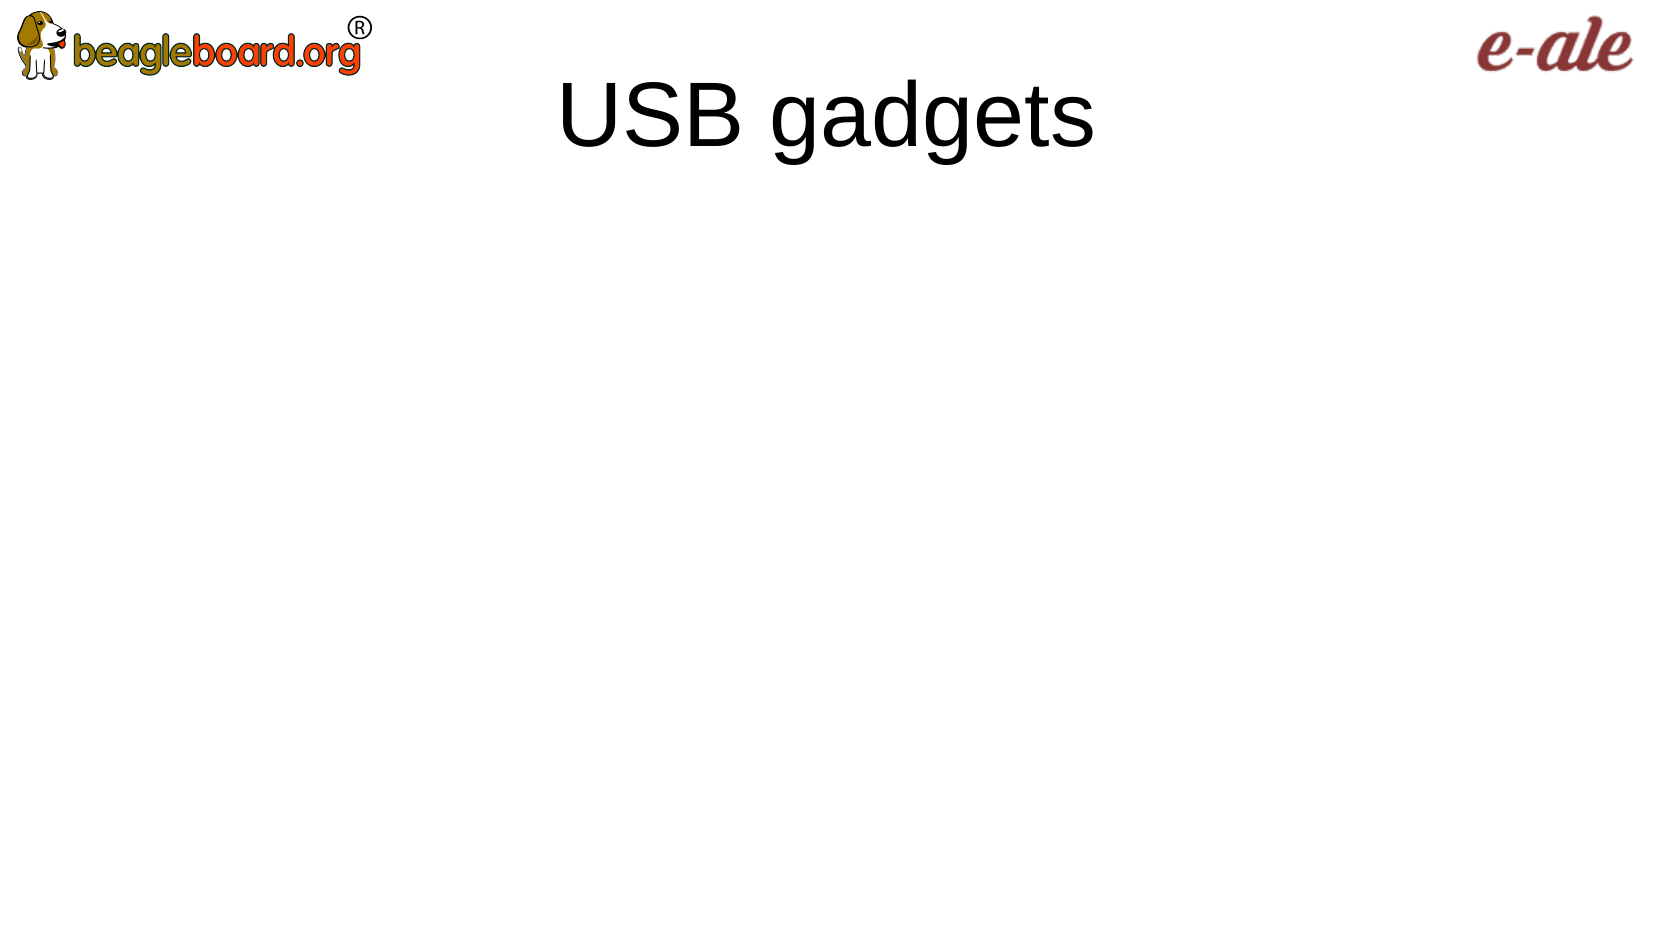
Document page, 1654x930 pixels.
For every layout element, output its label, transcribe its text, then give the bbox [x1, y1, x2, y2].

picture [17, 11, 372, 80]
title USB gadgets [82, 37, 1571, 193]
picture [1475, 14, 1636, 74]
